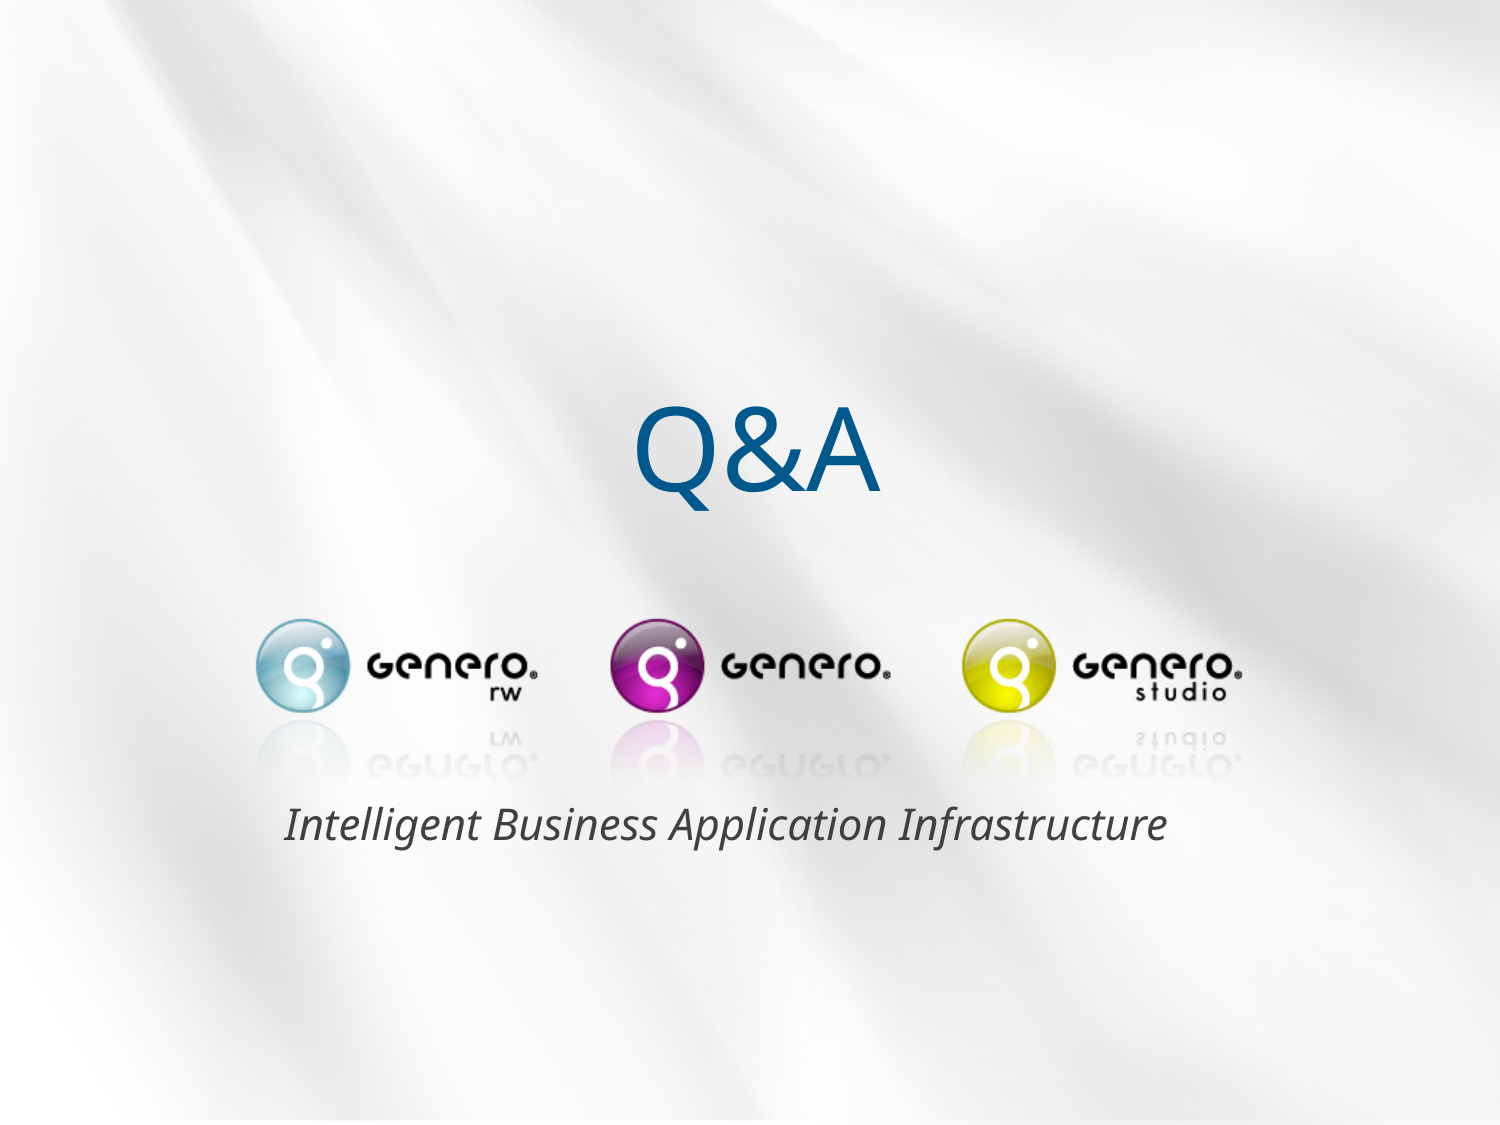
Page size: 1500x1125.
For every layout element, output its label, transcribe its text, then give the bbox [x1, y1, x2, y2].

picture [0, 0, 1500, 1125]
title Q&A [118, 367, 1394, 525]
